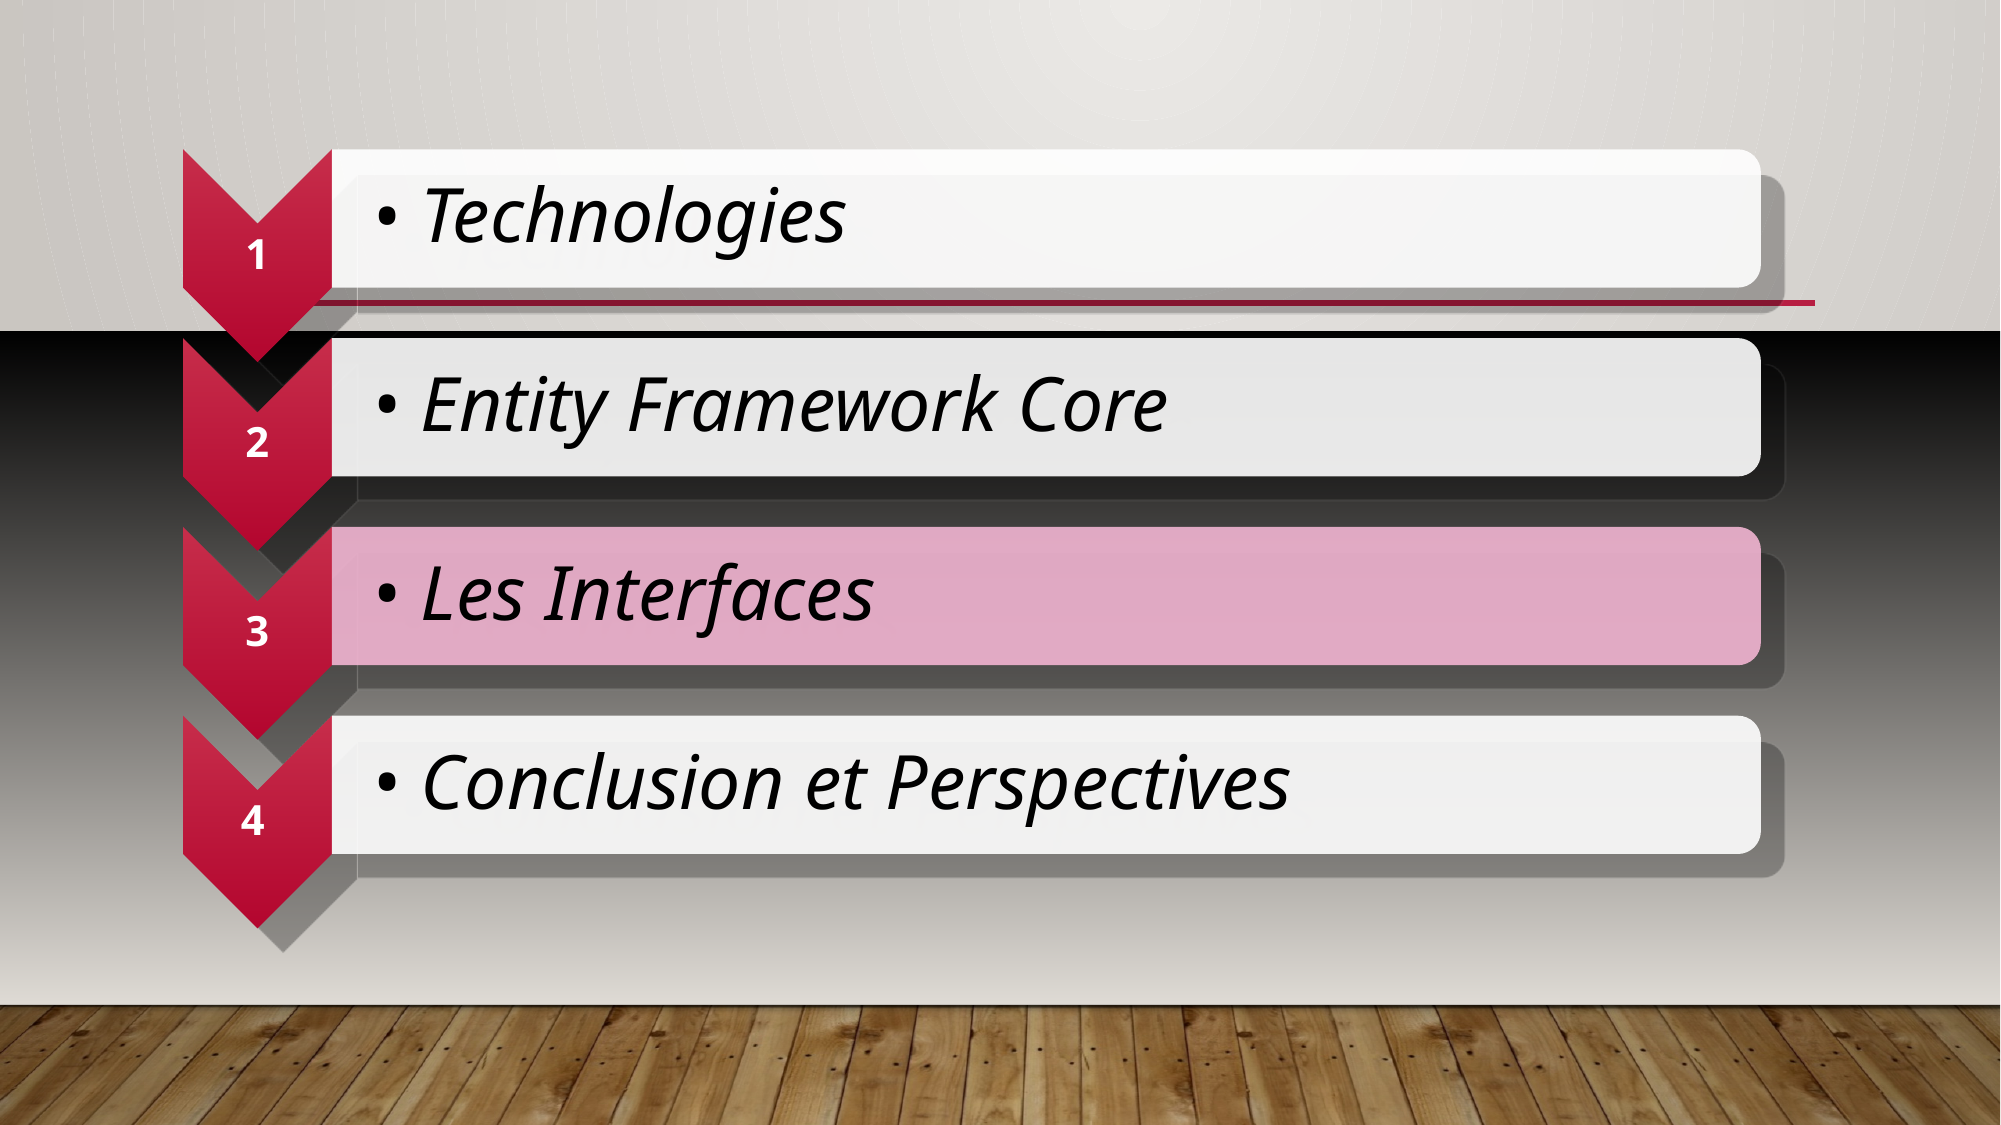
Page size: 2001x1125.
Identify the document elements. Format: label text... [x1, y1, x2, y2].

text_box 4 [183, 715, 332, 929]
text_box 2 [183, 338, 332, 551]
text_box Les Interfaces [331, 526, 1761, 666]
text_box Entity Framework Core [331, 338, 1761, 477]
text_box 3 [183, 526, 332, 740]
text_box Technologies [331, 149, 1761, 288]
text_box 1 [183, 149, 332, 363]
text_box Conclusion et Perspectives [331, 715, 1761, 854]
